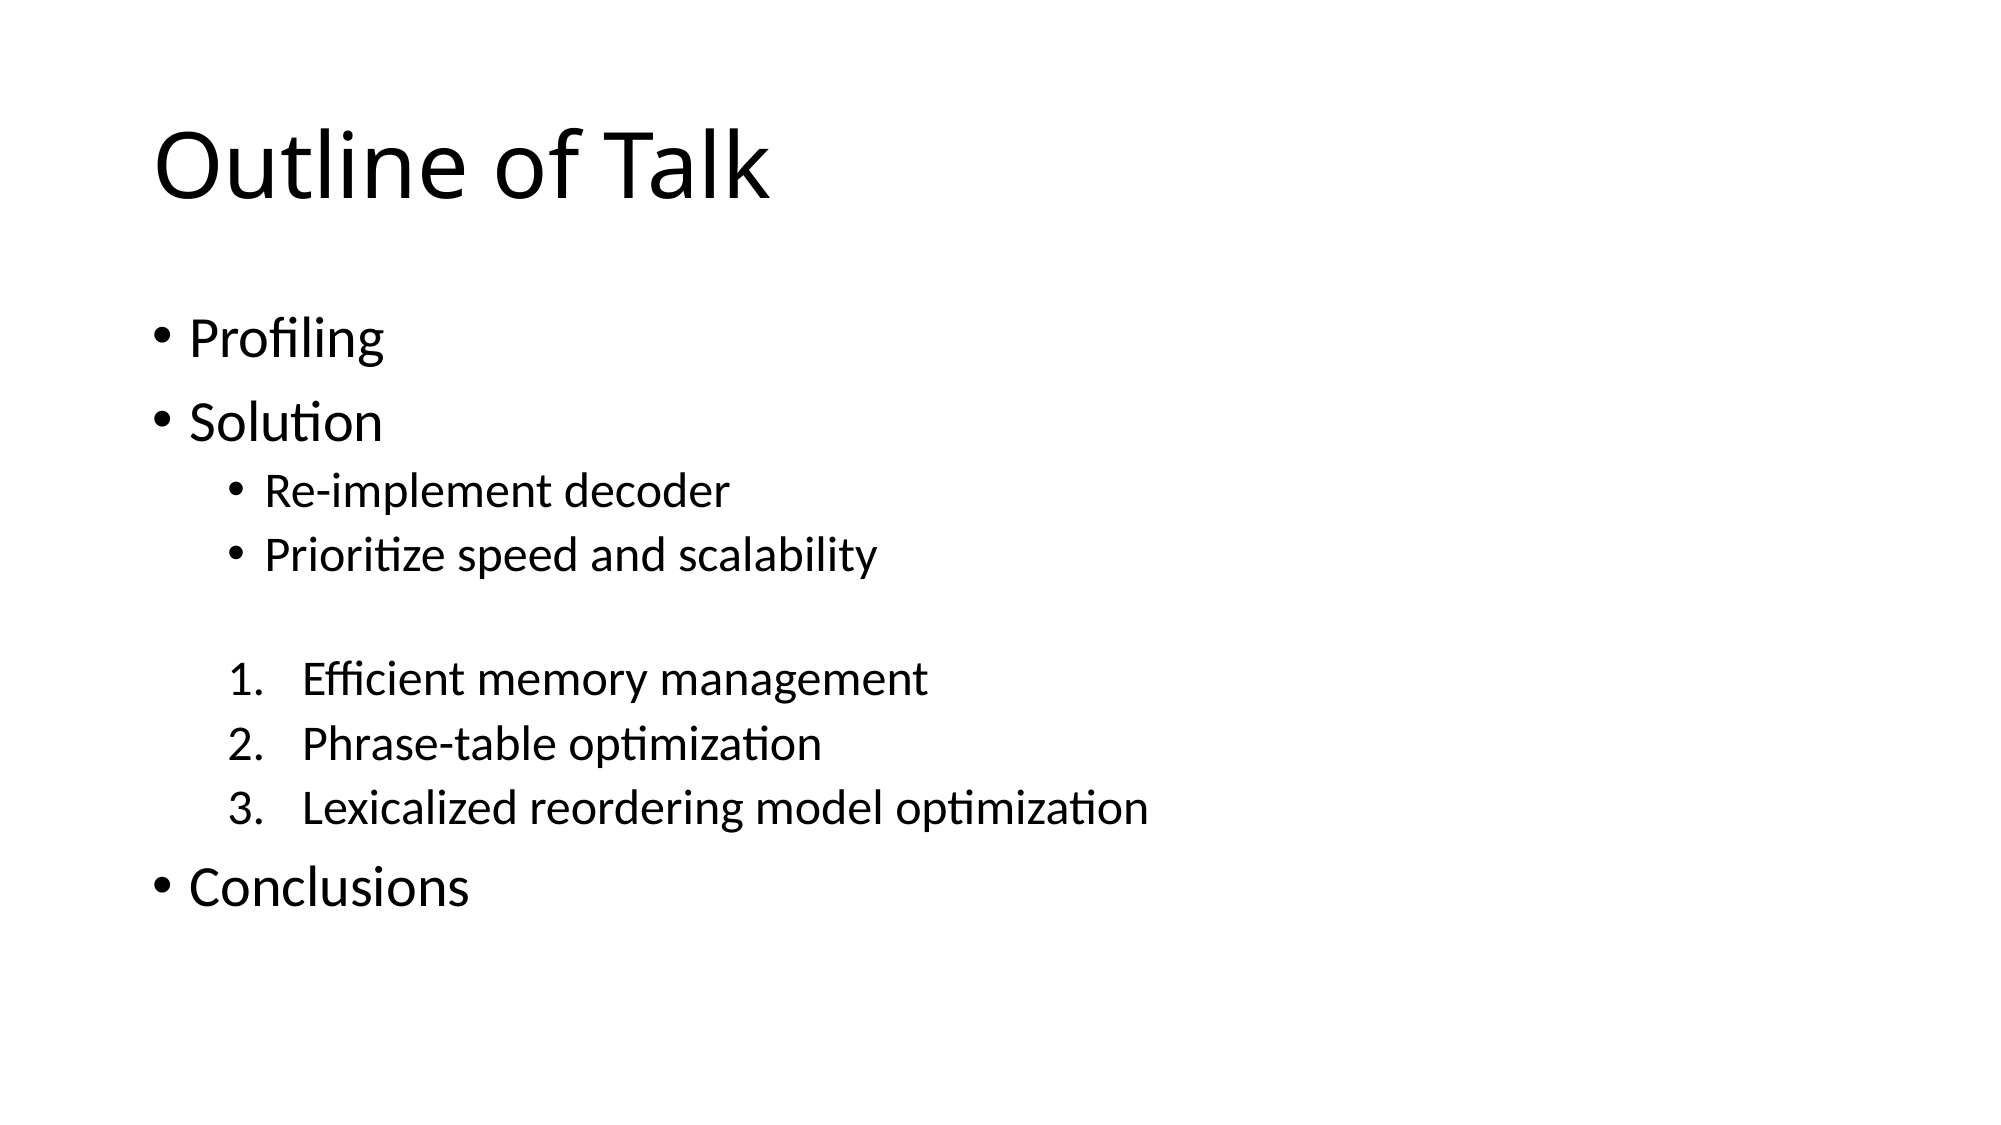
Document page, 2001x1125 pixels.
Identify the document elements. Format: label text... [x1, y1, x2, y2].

text_box Outline of Talk [137, 59, 1863, 277]
text_box Profiling Solution Re-implement decoder Prioritize speed and scalability Efficient memory management Phrase-table optimization Lexicalized reordering model optimization Conclusions [137, 299, 1863, 1013]
